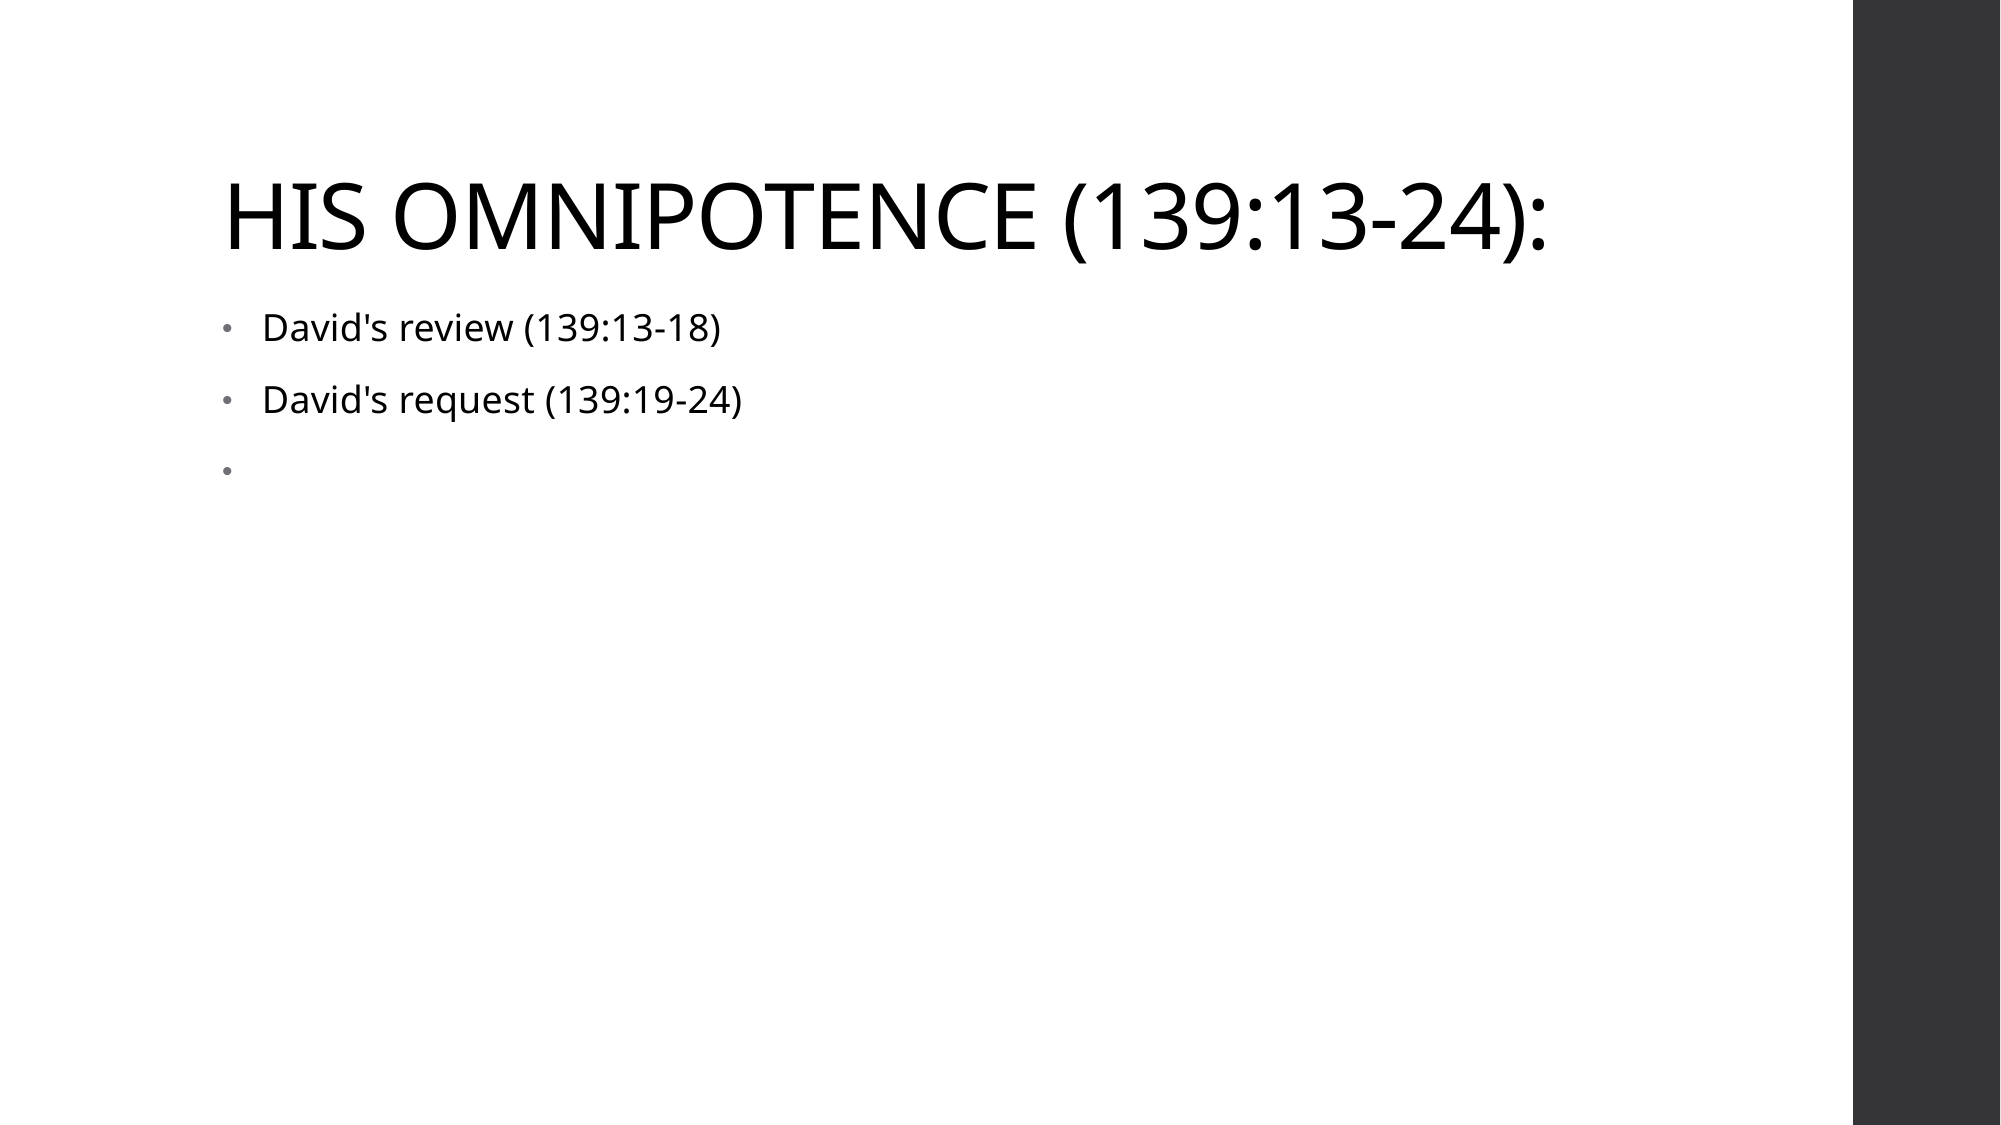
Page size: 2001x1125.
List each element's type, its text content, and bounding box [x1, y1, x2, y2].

list David's review (139:13-18) David's request (139:19-24) [206, 299, 1617, 1014]
title HIS OMNIPOTENCE (139:13-24): [206, 60, 1797, 278]
